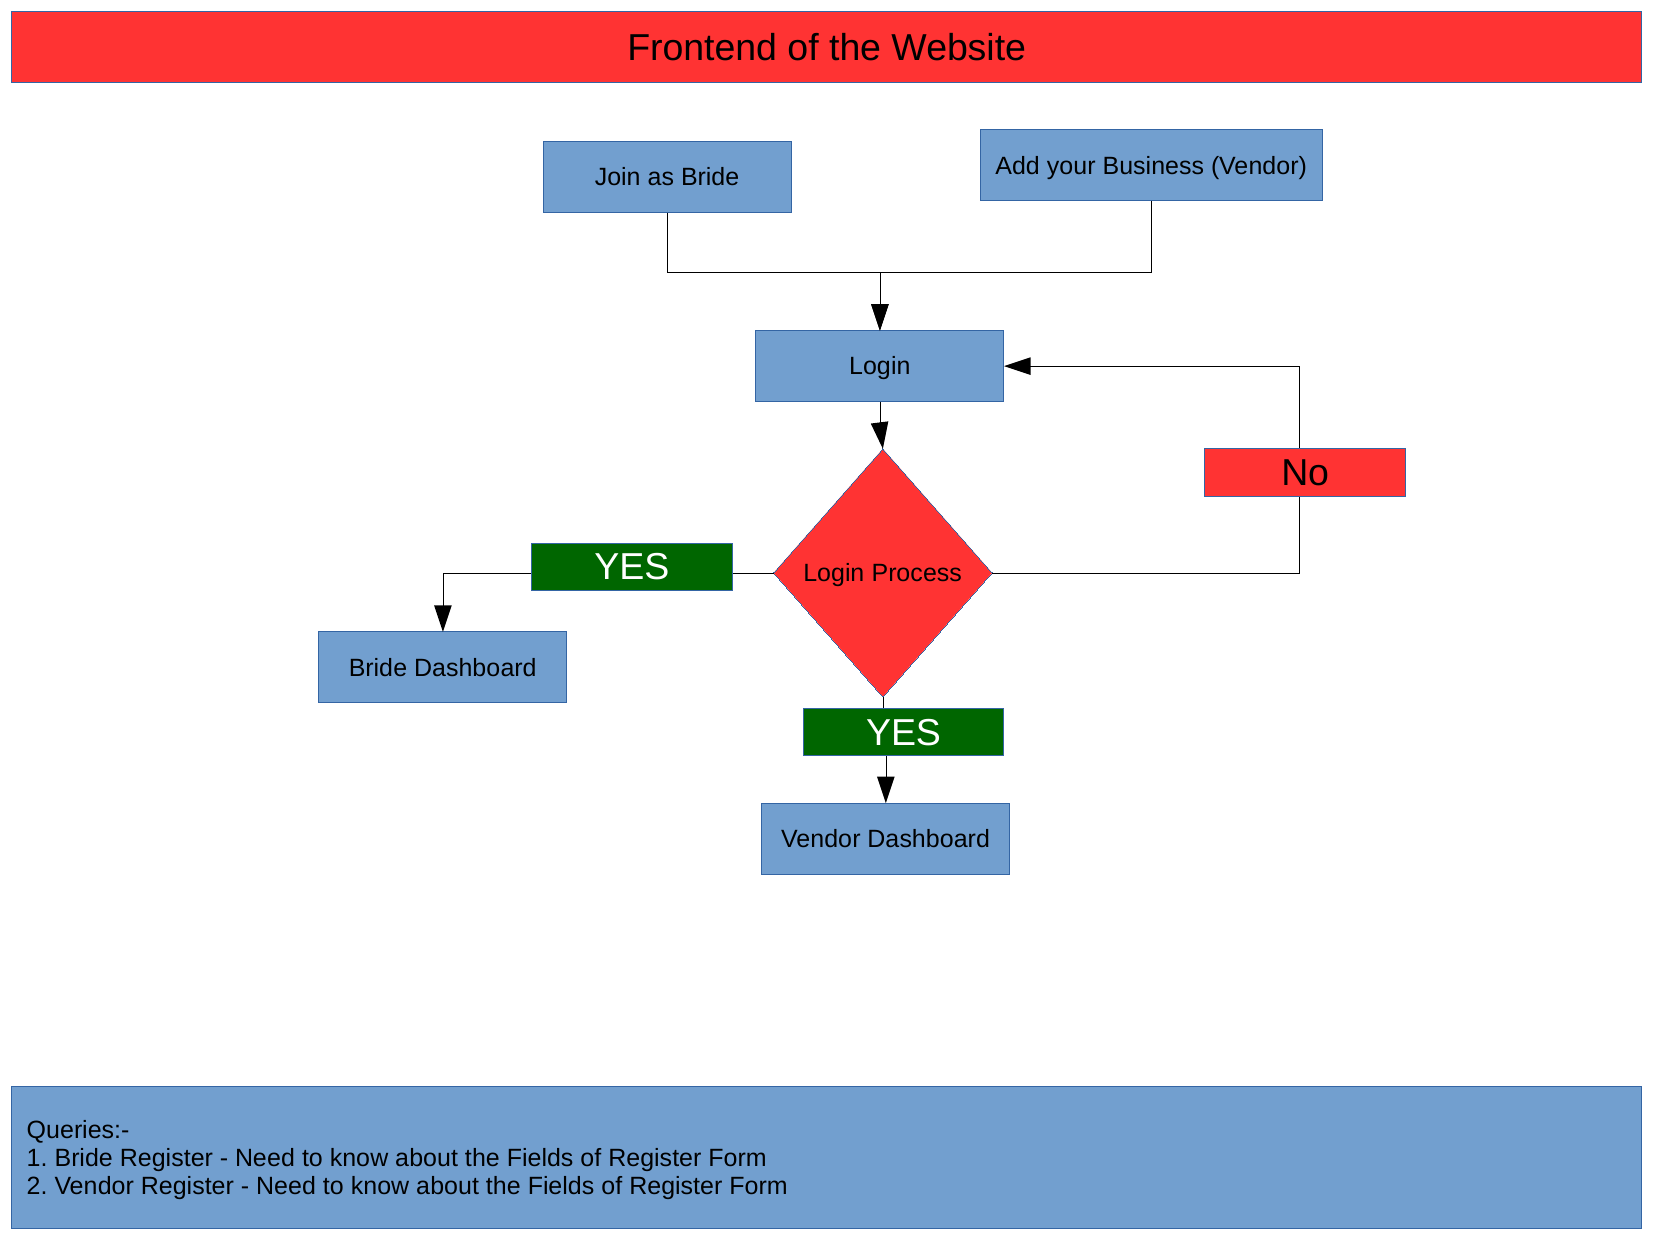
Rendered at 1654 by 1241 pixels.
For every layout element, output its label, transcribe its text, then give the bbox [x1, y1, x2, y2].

text_box Login Process [773, 449, 993, 697]
text_box Queries:- 1. Bride Register - Need to know about the Fields of Register Form 2. Vendor Register - Need to know about the Fields of Register Form [11, 1086, 1642, 1229]
text_box Bride Dashboard [318, 631, 567, 703]
text_box Vendor Dashboard [761, 803, 1010, 875]
text_box Join as Bride [543, 141, 792, 213]
text_box YES [531, 543, 733, 591]
text_box YES [803, 708, 1004, 756]
text_box Frontend of the Website [11, 11, 1642, 83]
text_box Add your Business (Vendor) [980, 129, 1323, 201]
text_box No [1204, 448, 1406, 497]
text_box Login [755, 330, 1004, 402]
